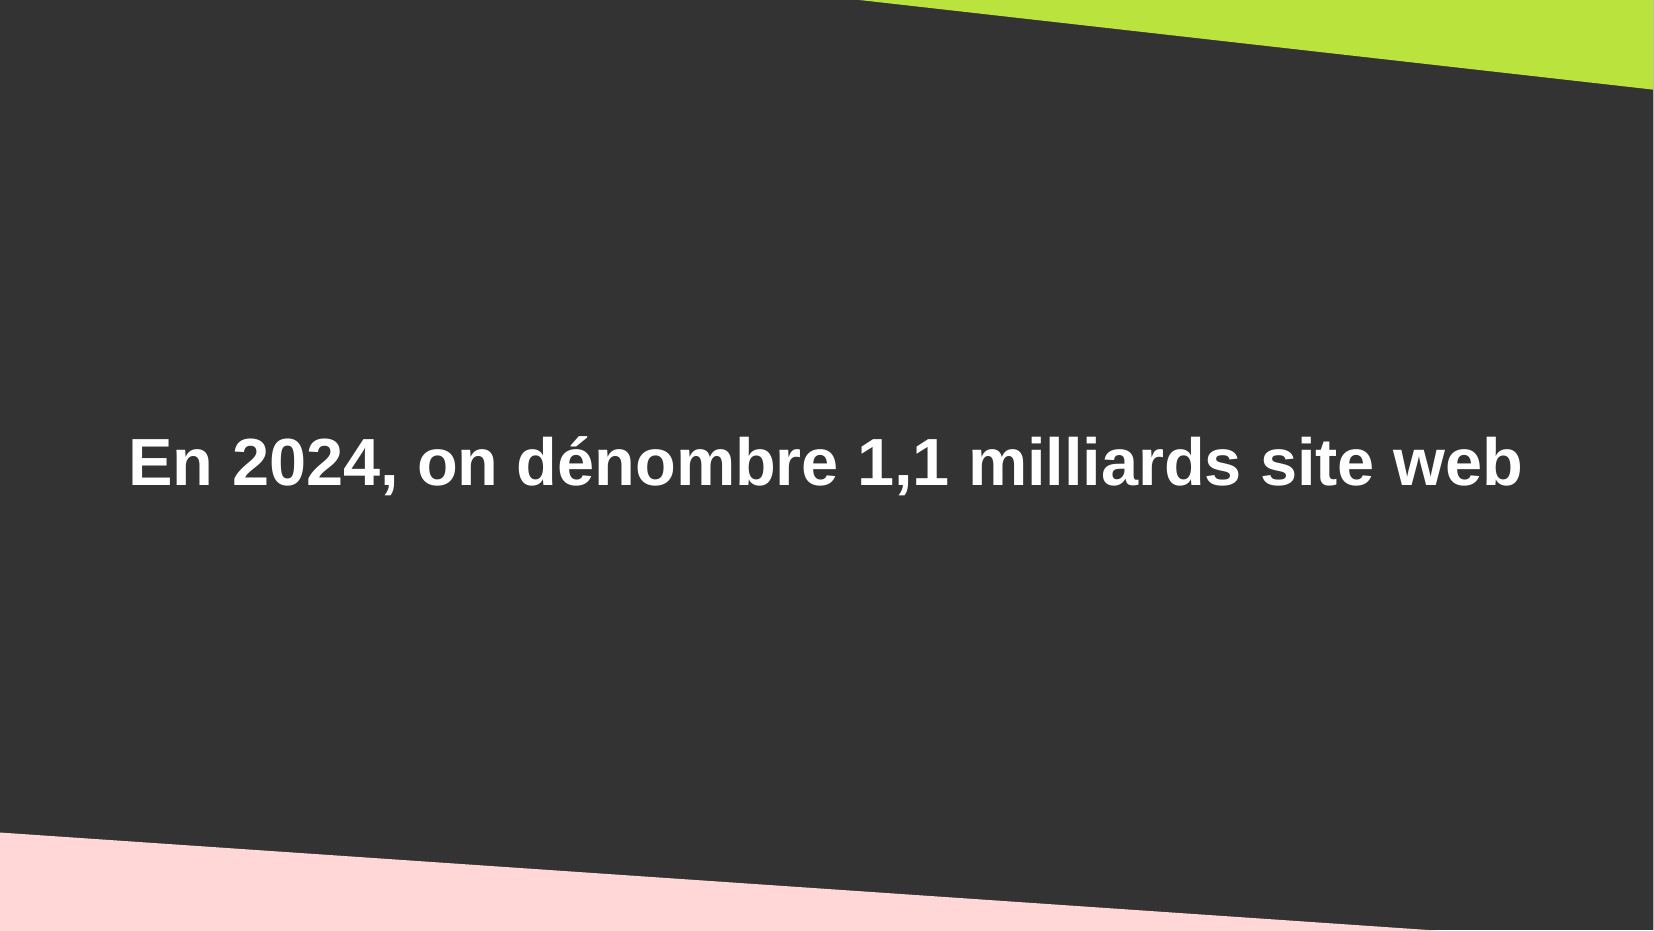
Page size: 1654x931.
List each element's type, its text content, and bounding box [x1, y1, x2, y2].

text_box [859, 0, 1654, 90]
title En 2024, on dénombre 1,1 milliards site web [31, 425, 1622, 505]
text_box [0, 832, 1444, 931]
